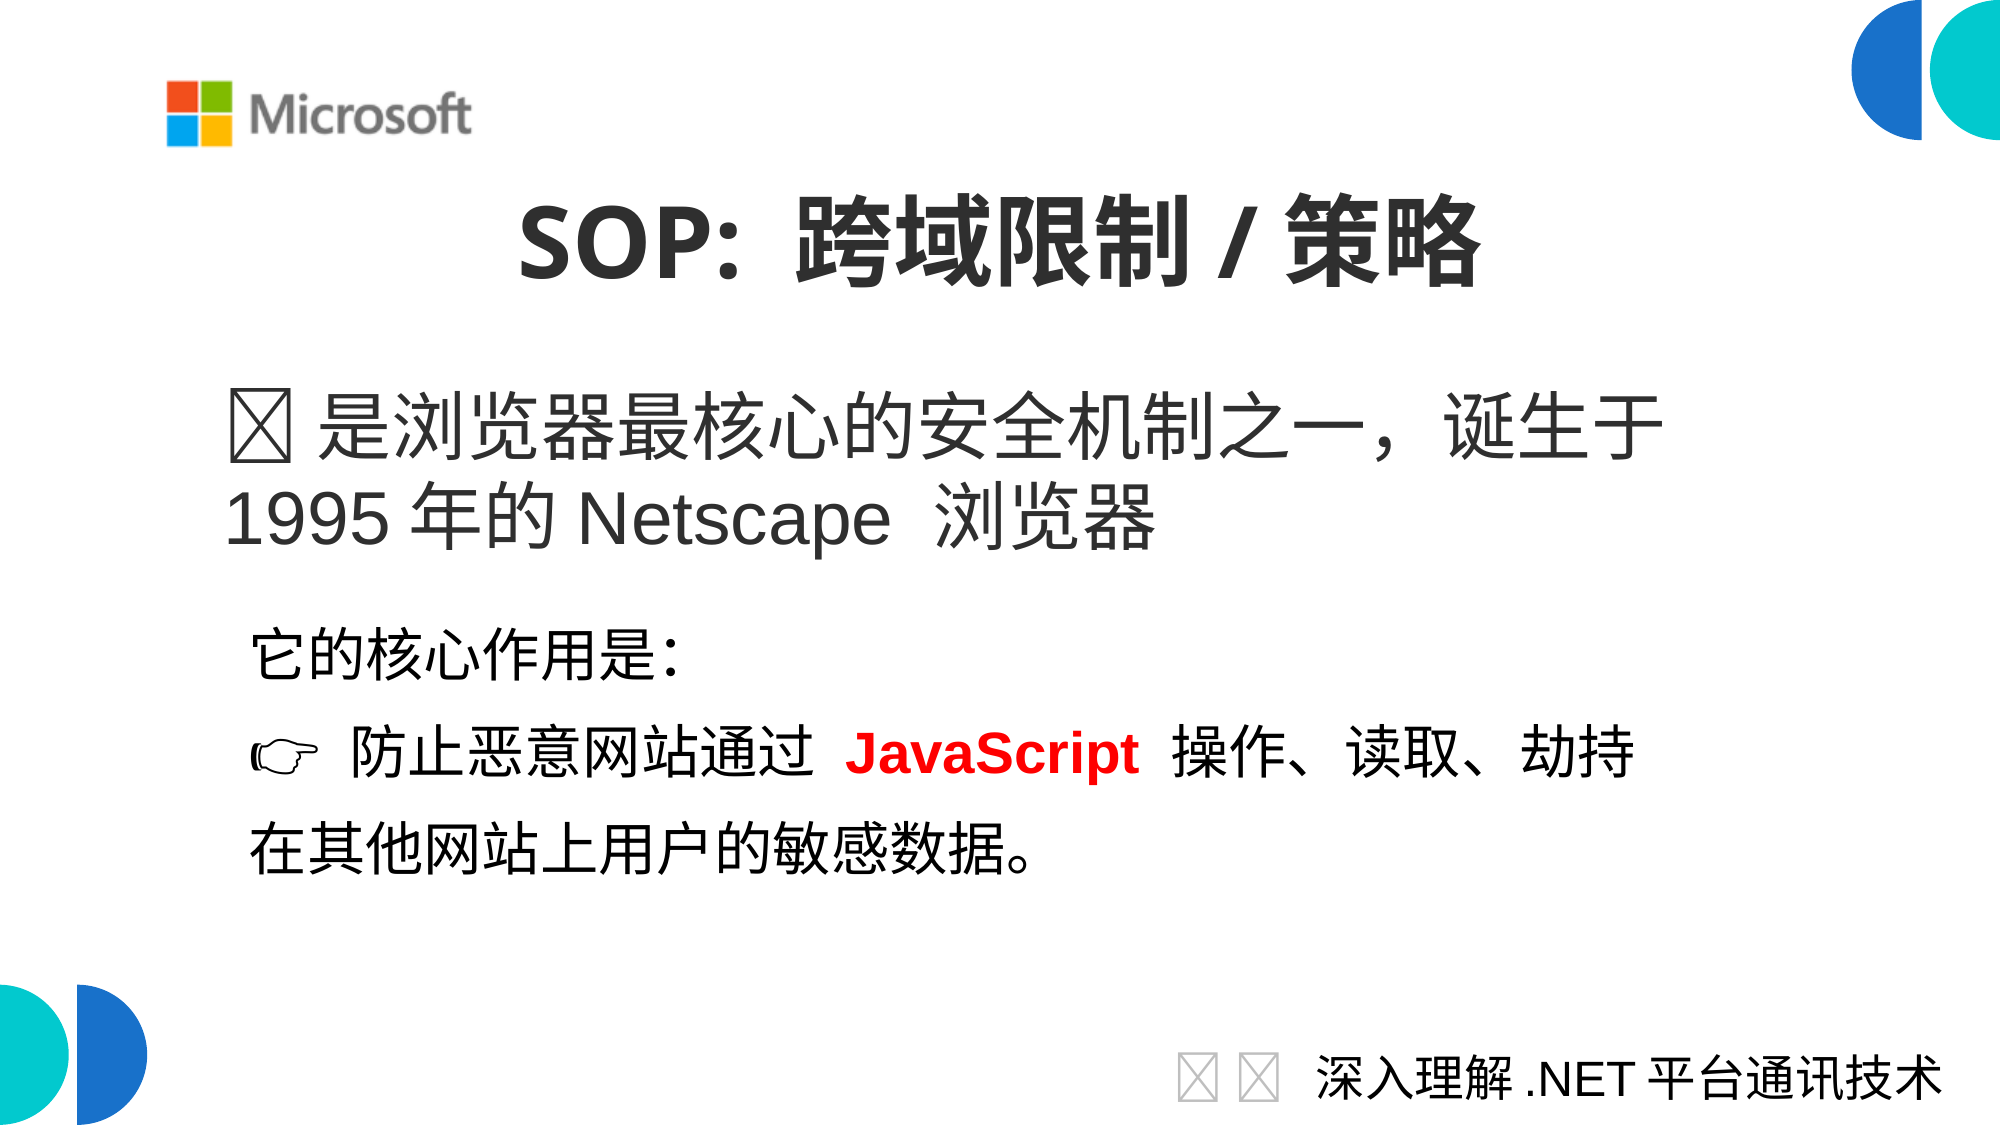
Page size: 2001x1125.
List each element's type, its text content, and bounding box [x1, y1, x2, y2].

title SOP: 跨域限制/策略 [138, 145, 1862, 332]
text_box 🚀是浏览器最核心的安全机制之一，诞生于1995年的Netscape 浏览器 [209, 372, 1796, 585]
subtitle 🚀 🚀 深入理解.NET平台通讯技术 [1173, 1046, 1952, 1107]
picture [85, 41, 552, 189]
text_box 它的核心作用是： 👉 防止恶意网站通过 JavaScript 操作、读取、劫持在其他网站上用户的敏感数据。 [234, 589, 1667, 870]
